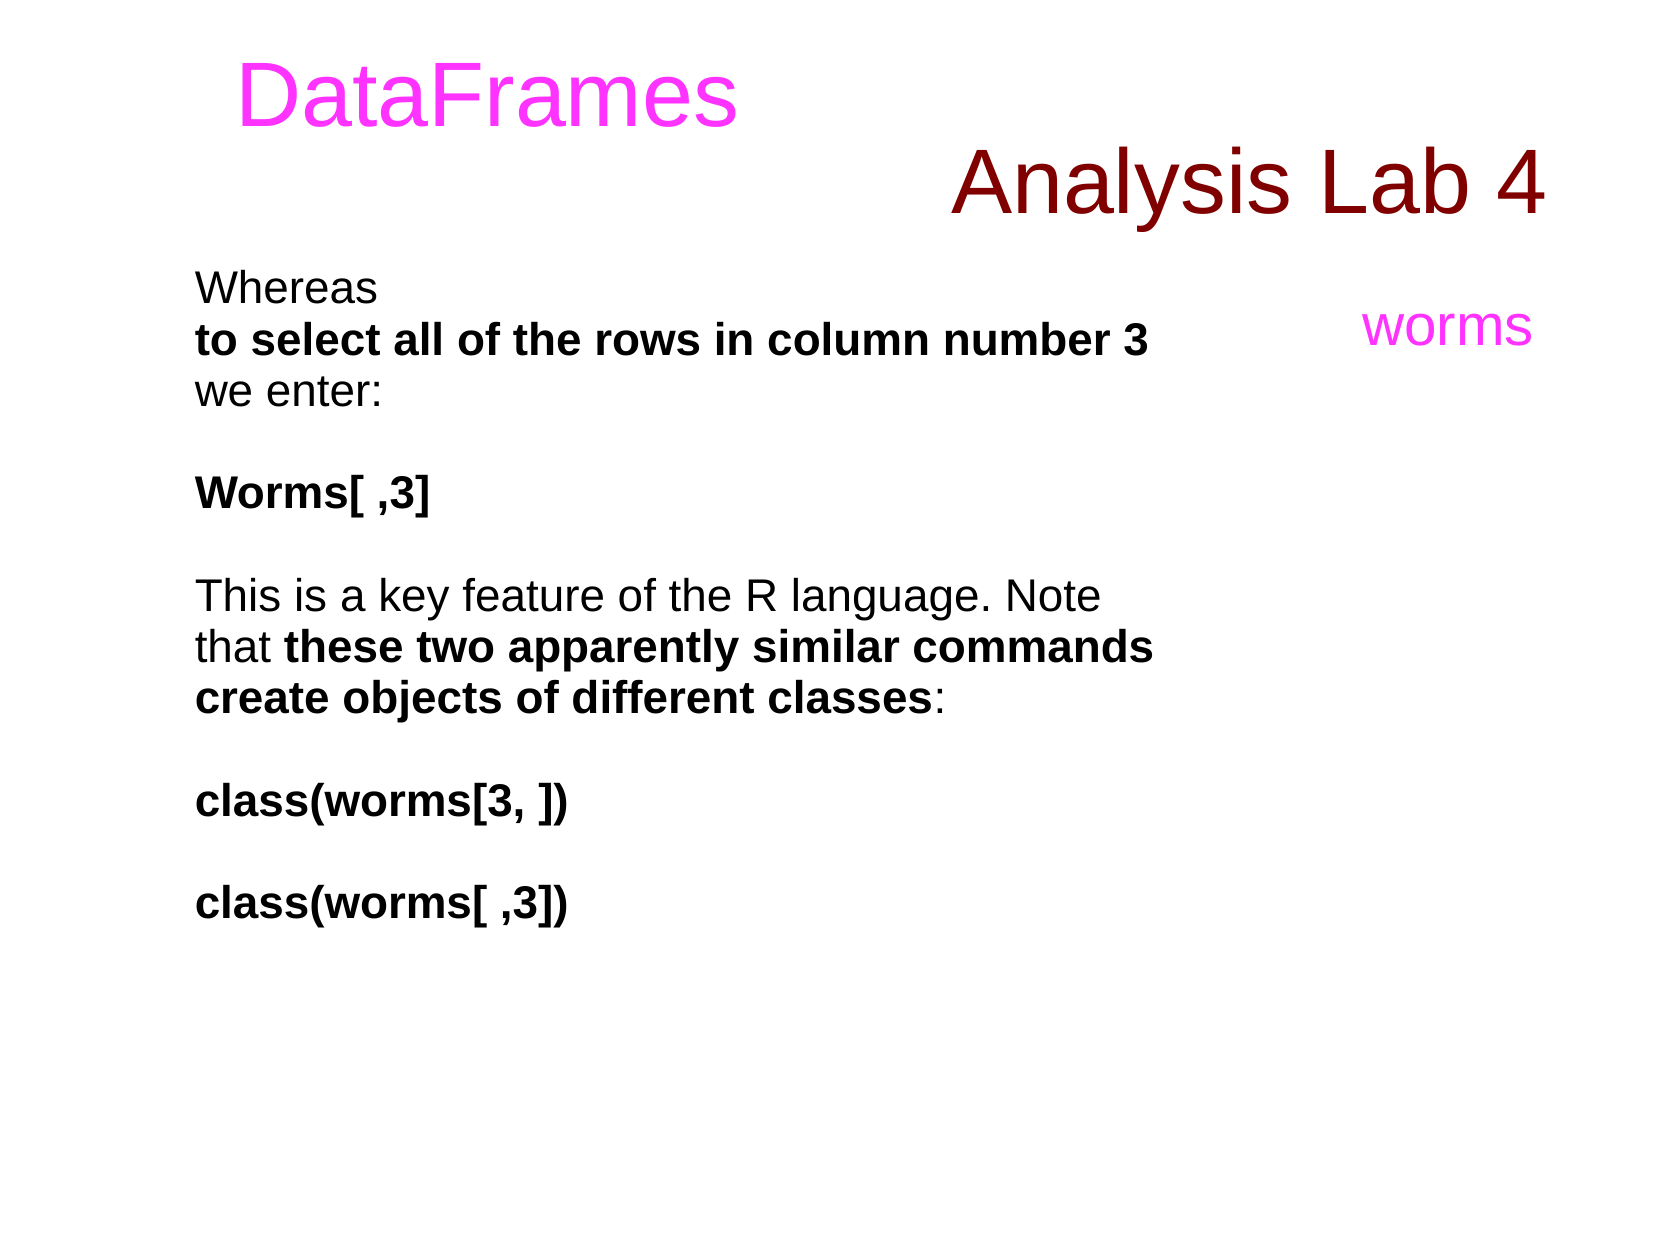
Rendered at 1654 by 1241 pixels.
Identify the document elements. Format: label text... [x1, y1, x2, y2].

text_box DataFrames [45, 36, 931, 346]
title Analysis Lab 4 [931, 77, 1549, 255]
text_box Whereas to select all of the rows in column number 3 we enter: Worms[ ,3] This is a key feature of the R language. Note that these two apparently similar commands create objects of different classes: class(worms[3, ]) class(worms[ ,3]) [180, 255, 1561, 1241]
